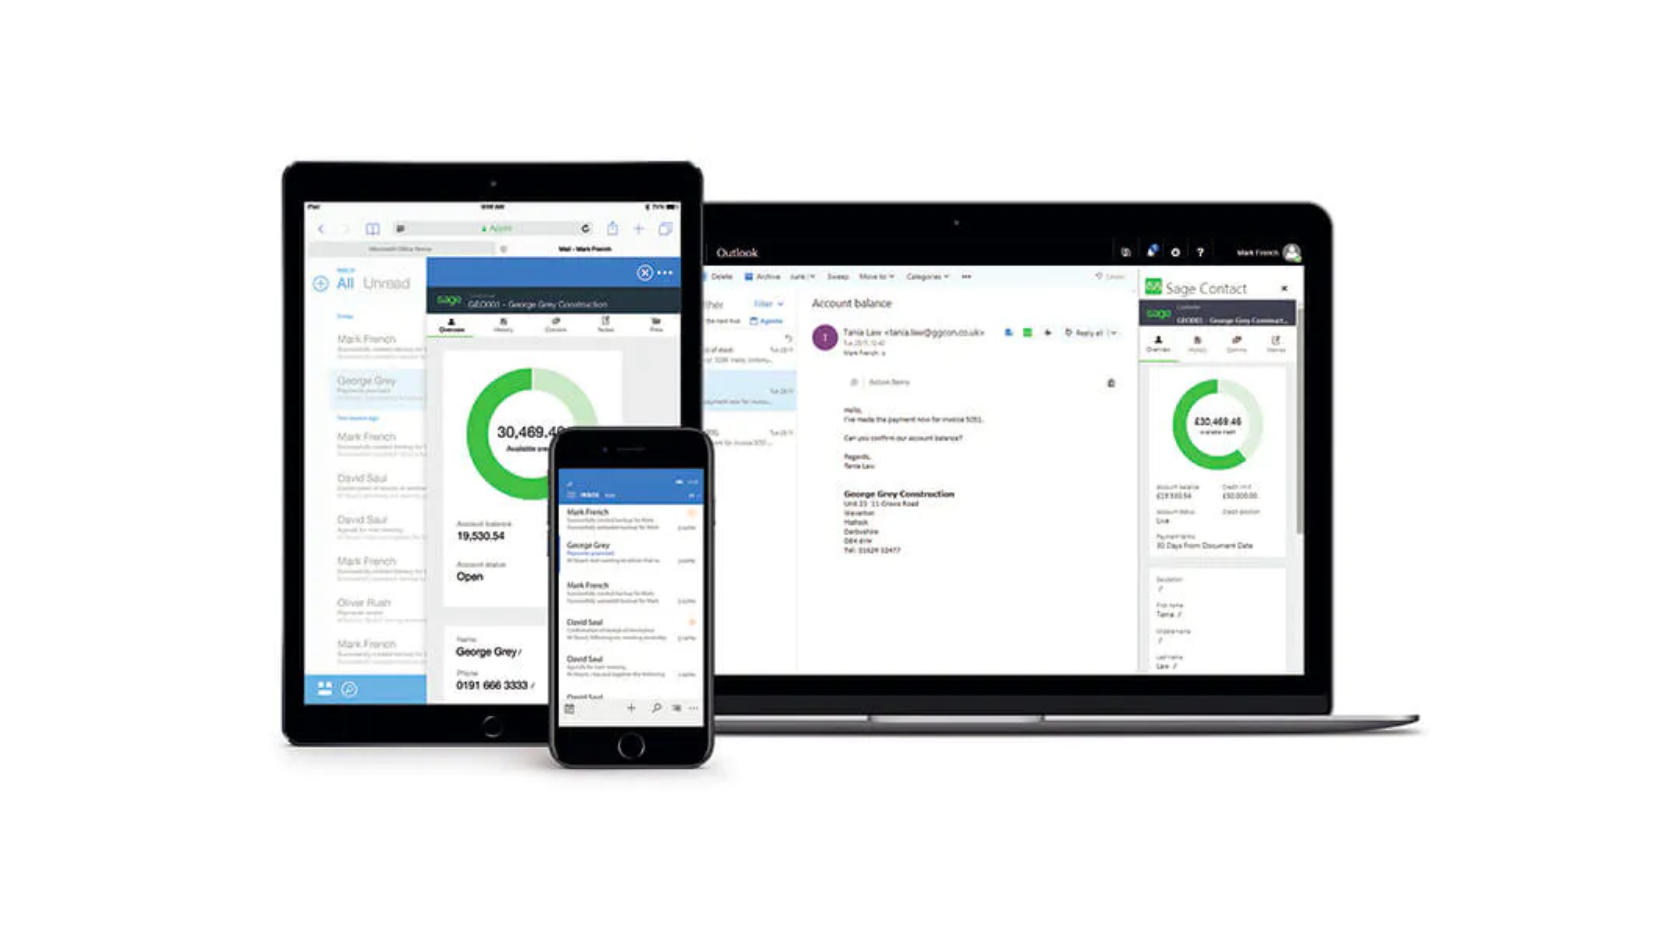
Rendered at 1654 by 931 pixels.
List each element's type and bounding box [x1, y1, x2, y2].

picture [223, 94, 1447, 833]
